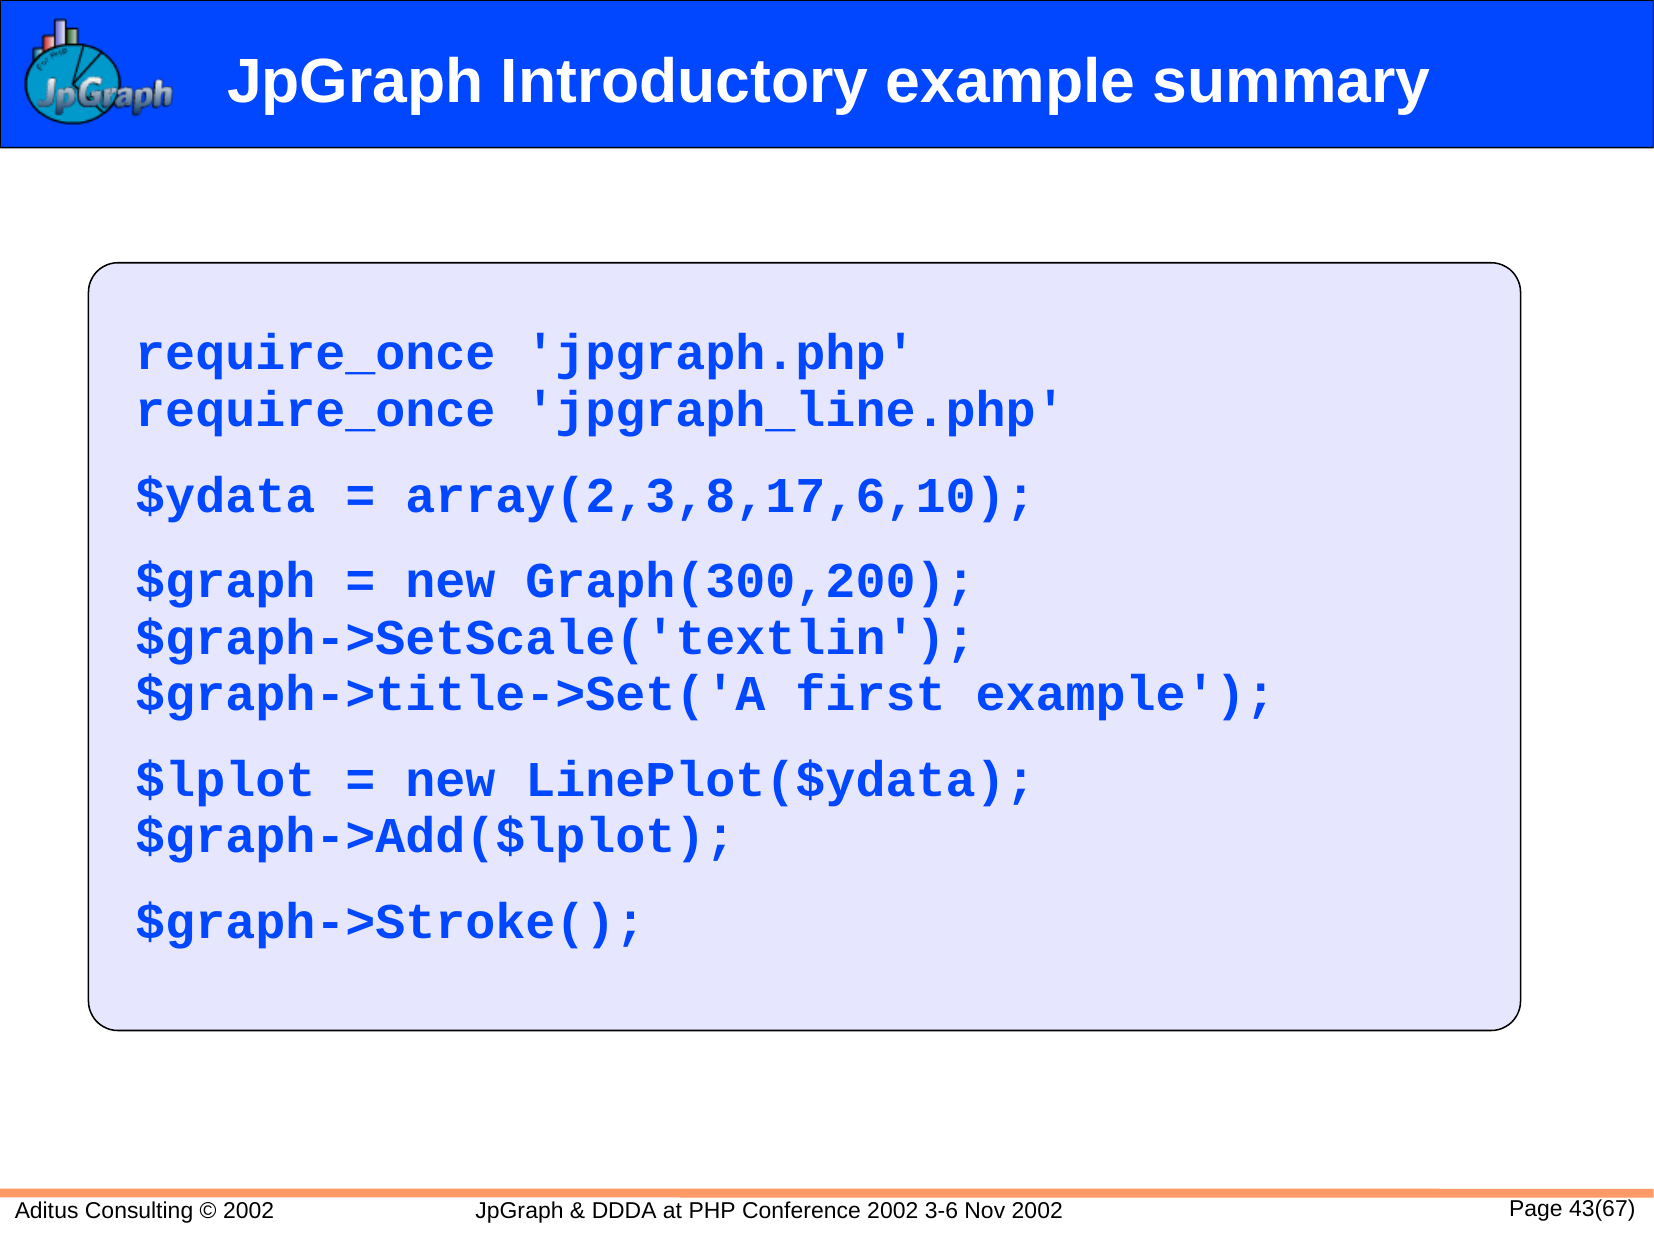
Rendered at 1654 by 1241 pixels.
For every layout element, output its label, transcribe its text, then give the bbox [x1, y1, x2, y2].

picture [20, 17, 123, 128]
title JpGraph Introductory example summary [123, 0, 1536, 163]
list require_once 'jpgraph.php' require_once 'jpgraph_line.php' $ydata = array(2,3,8,17,6,10); $graph = new Graph(300,200); $graph->SetScale('textlin'); $graph->title->Set('A first example'); $lplot = new LinePlot($ydata); $graph->Add($lplot); $graph->Stroke(); [64, 324, 1580, 989]
text_box [88, 989, 1521, 1031]
text_box [88, 262, 1521, 324]
